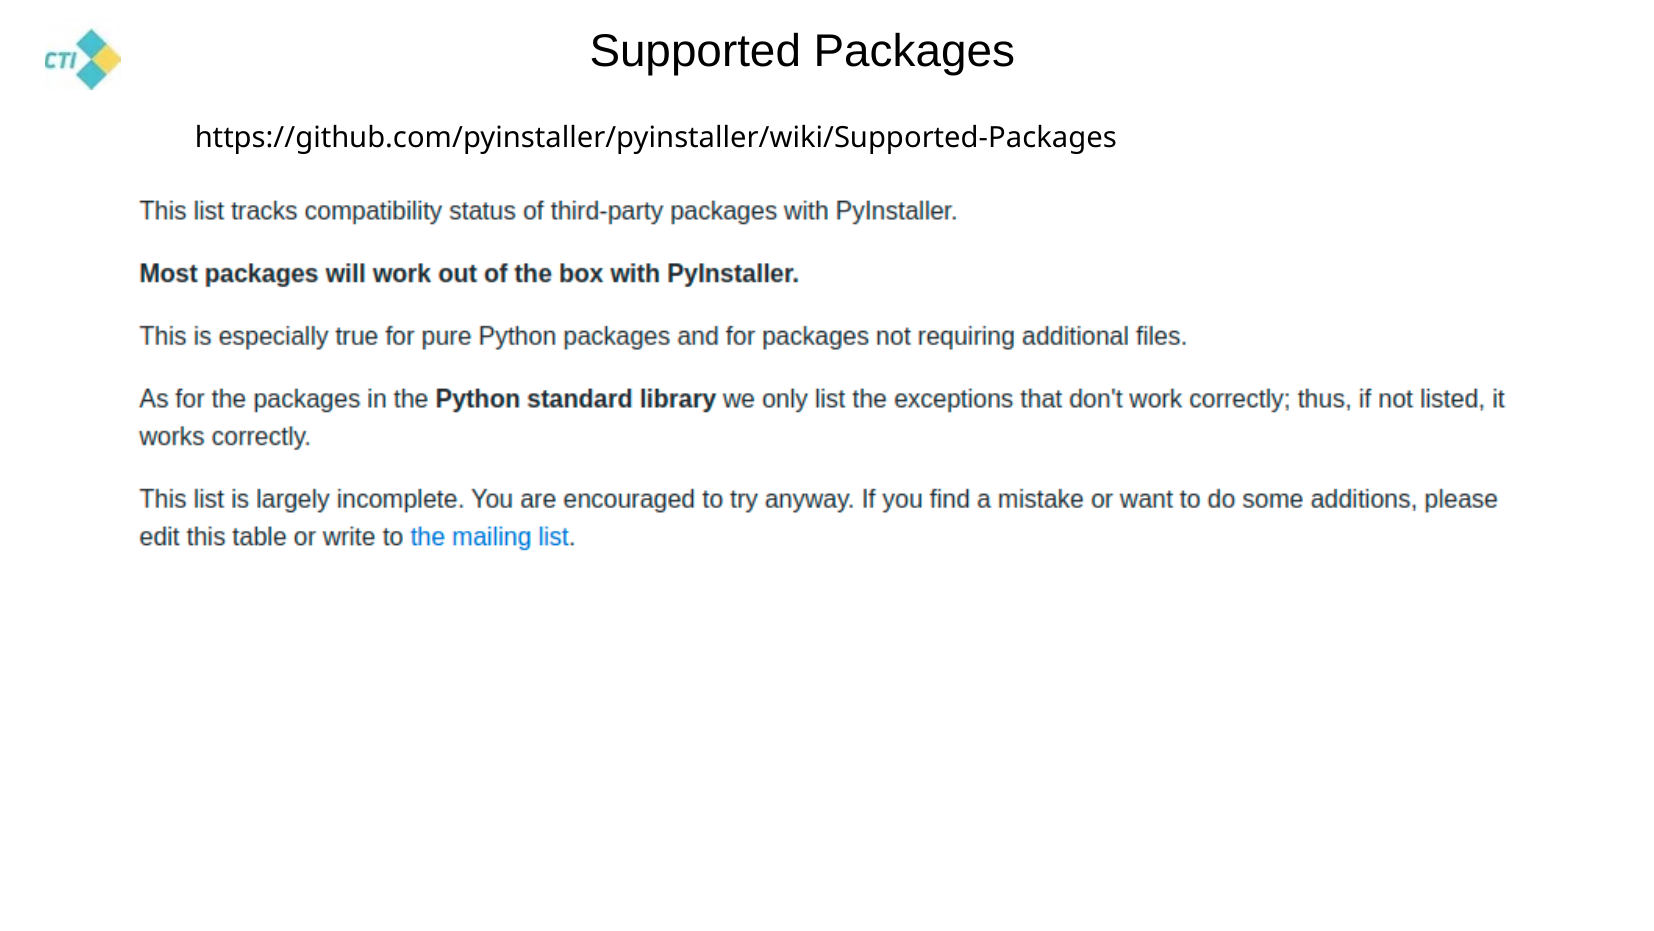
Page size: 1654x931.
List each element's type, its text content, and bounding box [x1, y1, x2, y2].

picture [45, 18, 121, 91]
text_box Supported Packages [225, 17, 1381, 136]
picture [120, 190, 1539, 556]
text_box https://github.com/pyinstaller/pyinstaller/wiki/Supported-Packages [180, 109, 1321, 190]
